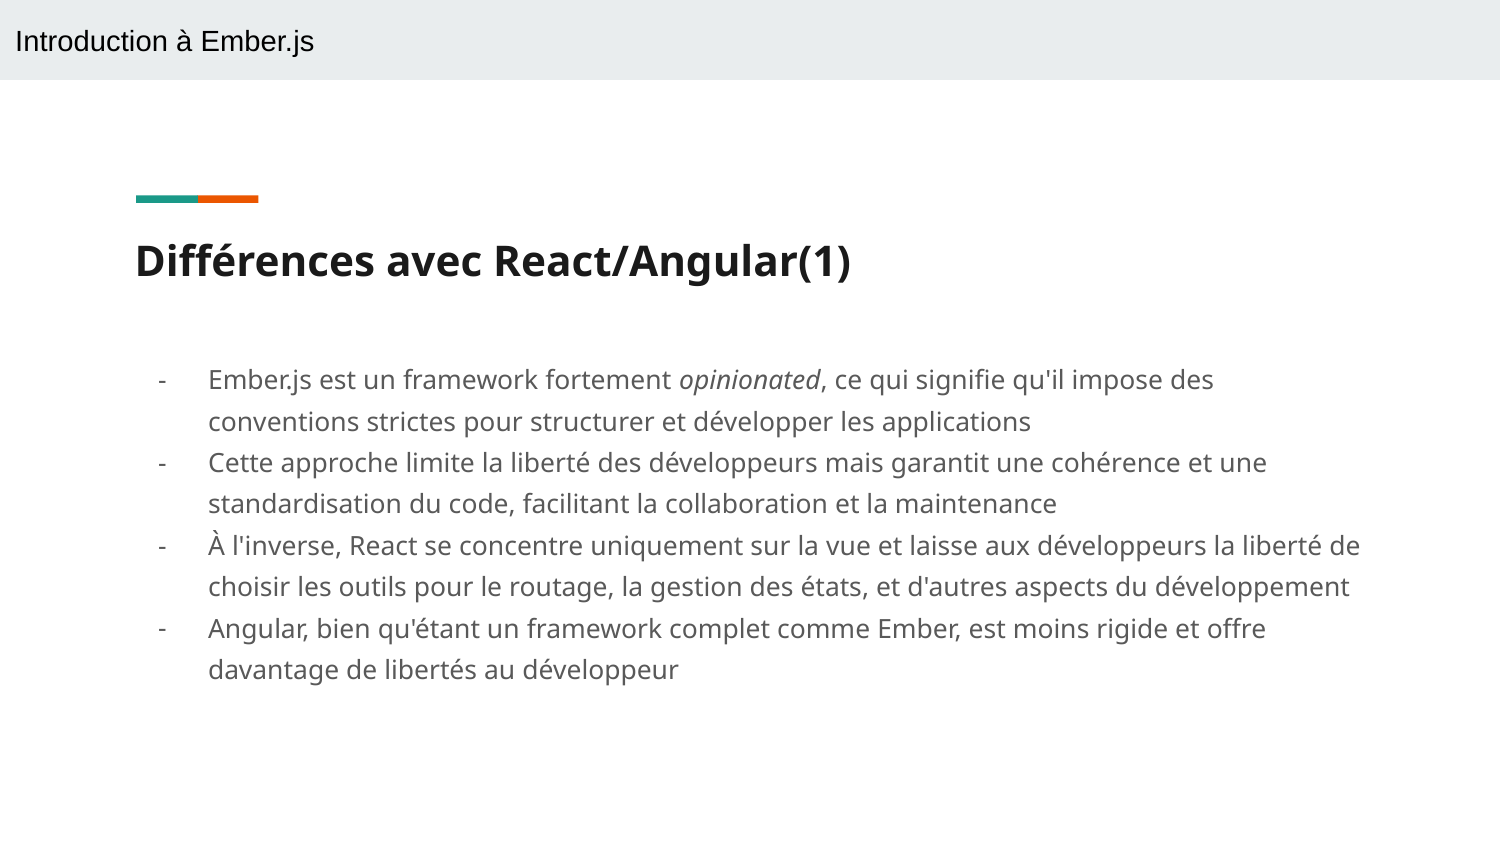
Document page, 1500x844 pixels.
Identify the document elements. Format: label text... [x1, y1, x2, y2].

title Différences avec React/Angular(1) [119, 216, 1381, 305]
list Ember.js est un framework fortement opinionated, ce qui signifie qu'il impose des conventions strictes pour structurer et développer les applications Cette approche limite la liberté des développeurs mais garantit une cohérence et une standardisation du code, facilitant la collaboration et la maintenance À l'inverse, React se concentre uniquement sur la vue et laisse aux développeurs la liberté de choisir les outils pour le routage, la gestion des états, et d'autres aspects du développement Angular, bien qu'étant un framework complet comme Ember, est moins rigide et offre davantage de libertés au développeur [119, 341, 1381, 712]
